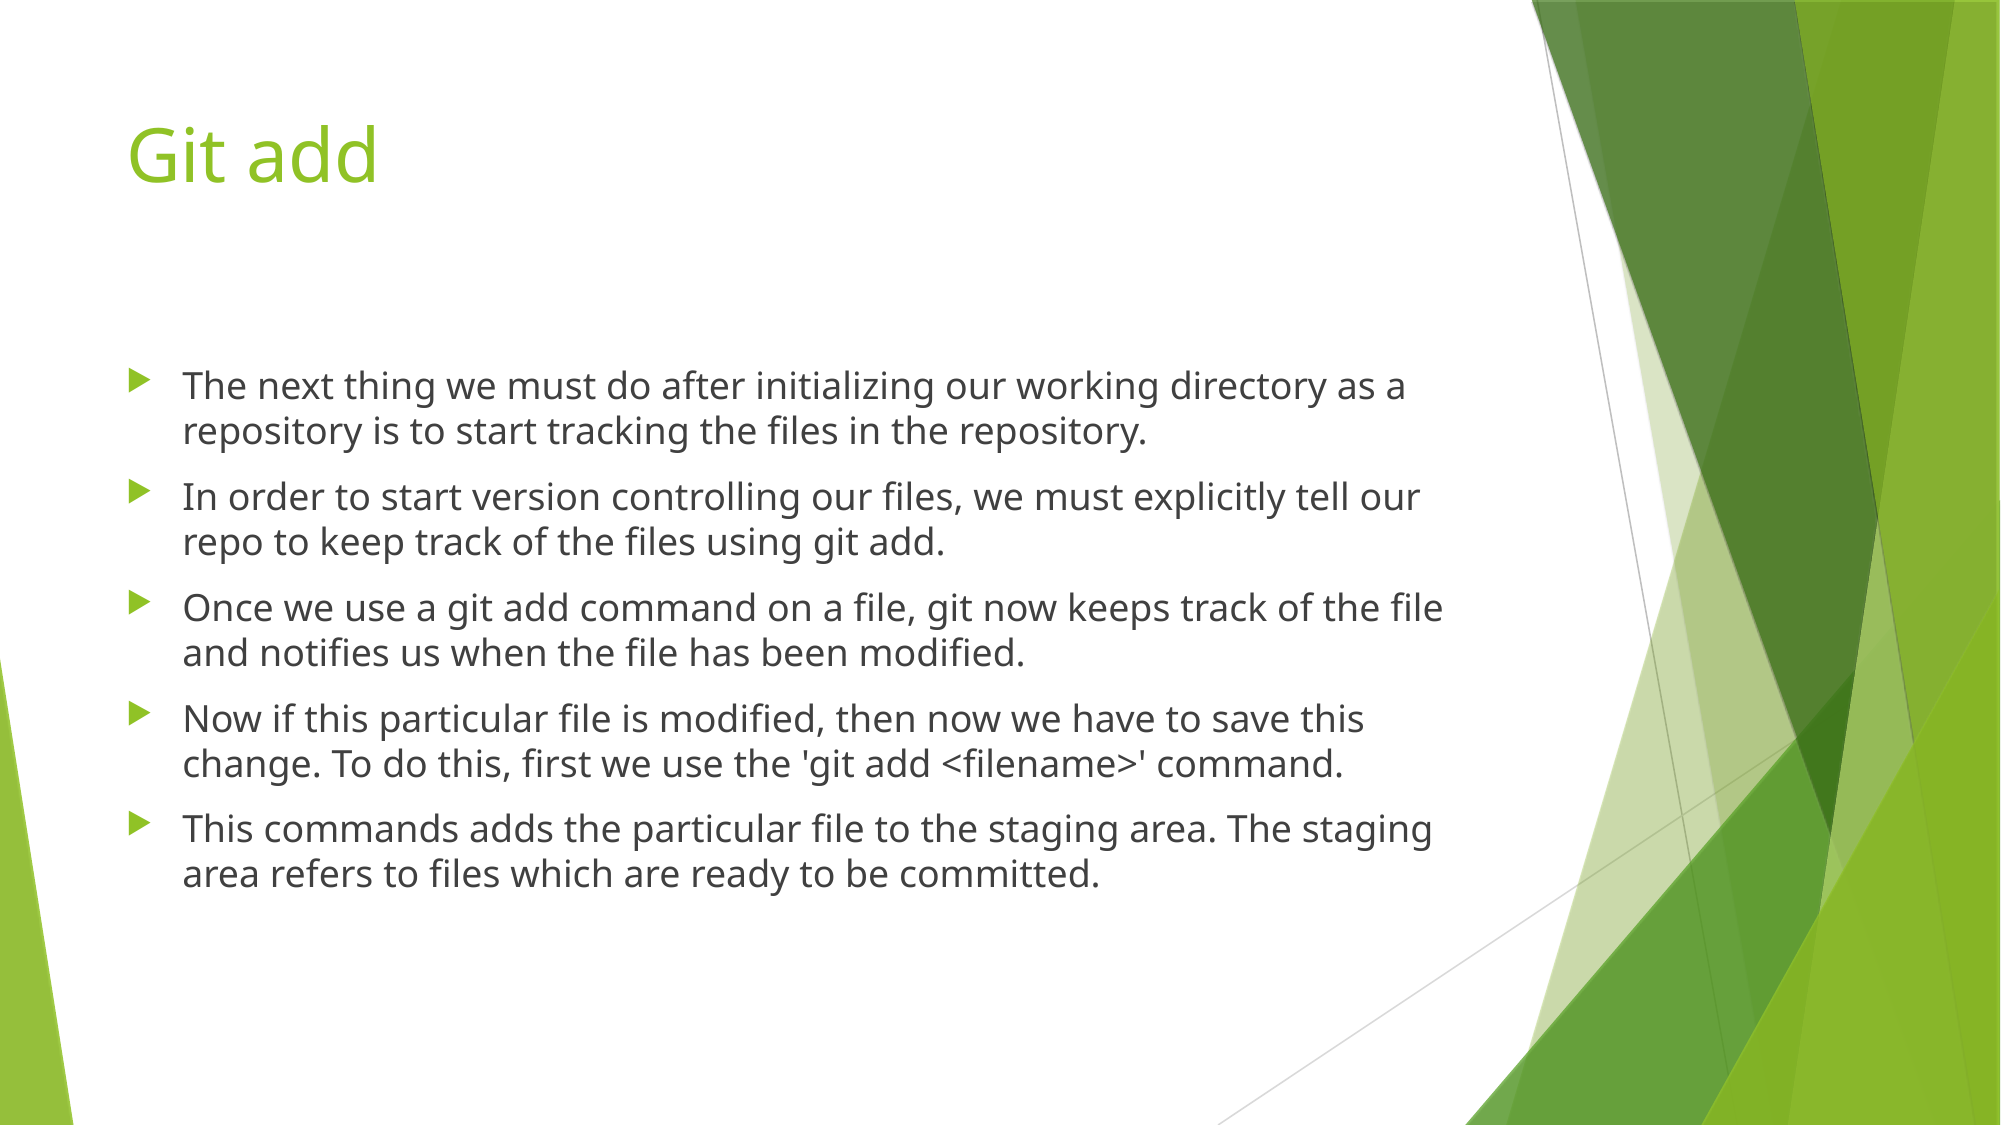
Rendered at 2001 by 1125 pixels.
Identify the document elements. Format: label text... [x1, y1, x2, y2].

list The next thing we must do after initializing our working directory as a repository is to start tracking the files in the repository. In order to start version controlling our files, we must explicitly tell our repo to keep track of the files using git add. Once we use a git add command on a file, git now keeps track of the file and notifies us when the file has been modified. Now if this particular file is modified, then now we have to save this change. To do this, first we use the 'git add <filename>' command. This commands adds the particular file to the staging area. The staging area refers to files which are ready to be committed. [111, 354, 1522, 992]
title Git add [111, 99, 1522, 317]
